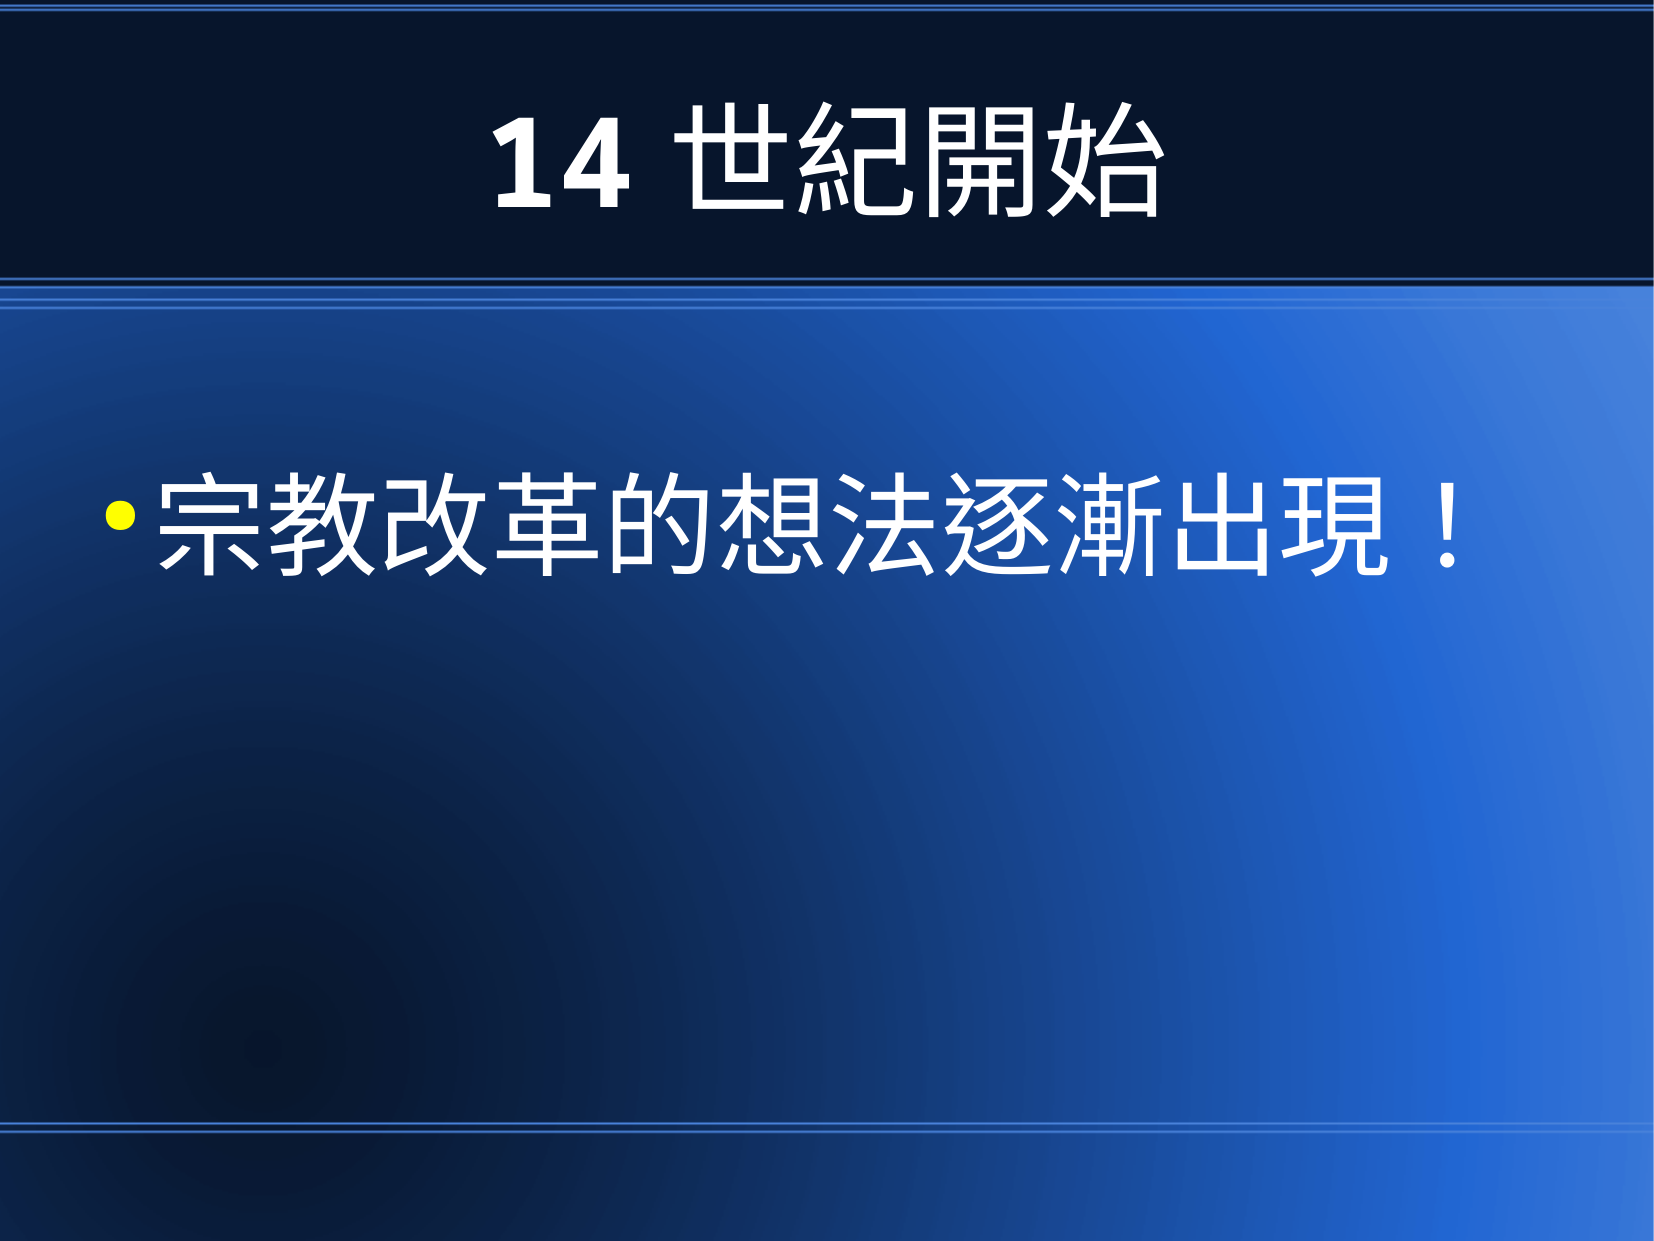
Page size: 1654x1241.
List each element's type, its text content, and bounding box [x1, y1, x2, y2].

list 宗教改革的想法逐漸出現！ [82, 355, 1571, 1241]
picture [0, 0, 1654, 1241]
title 14世紀開始 [82, 49, 1571, 257]
